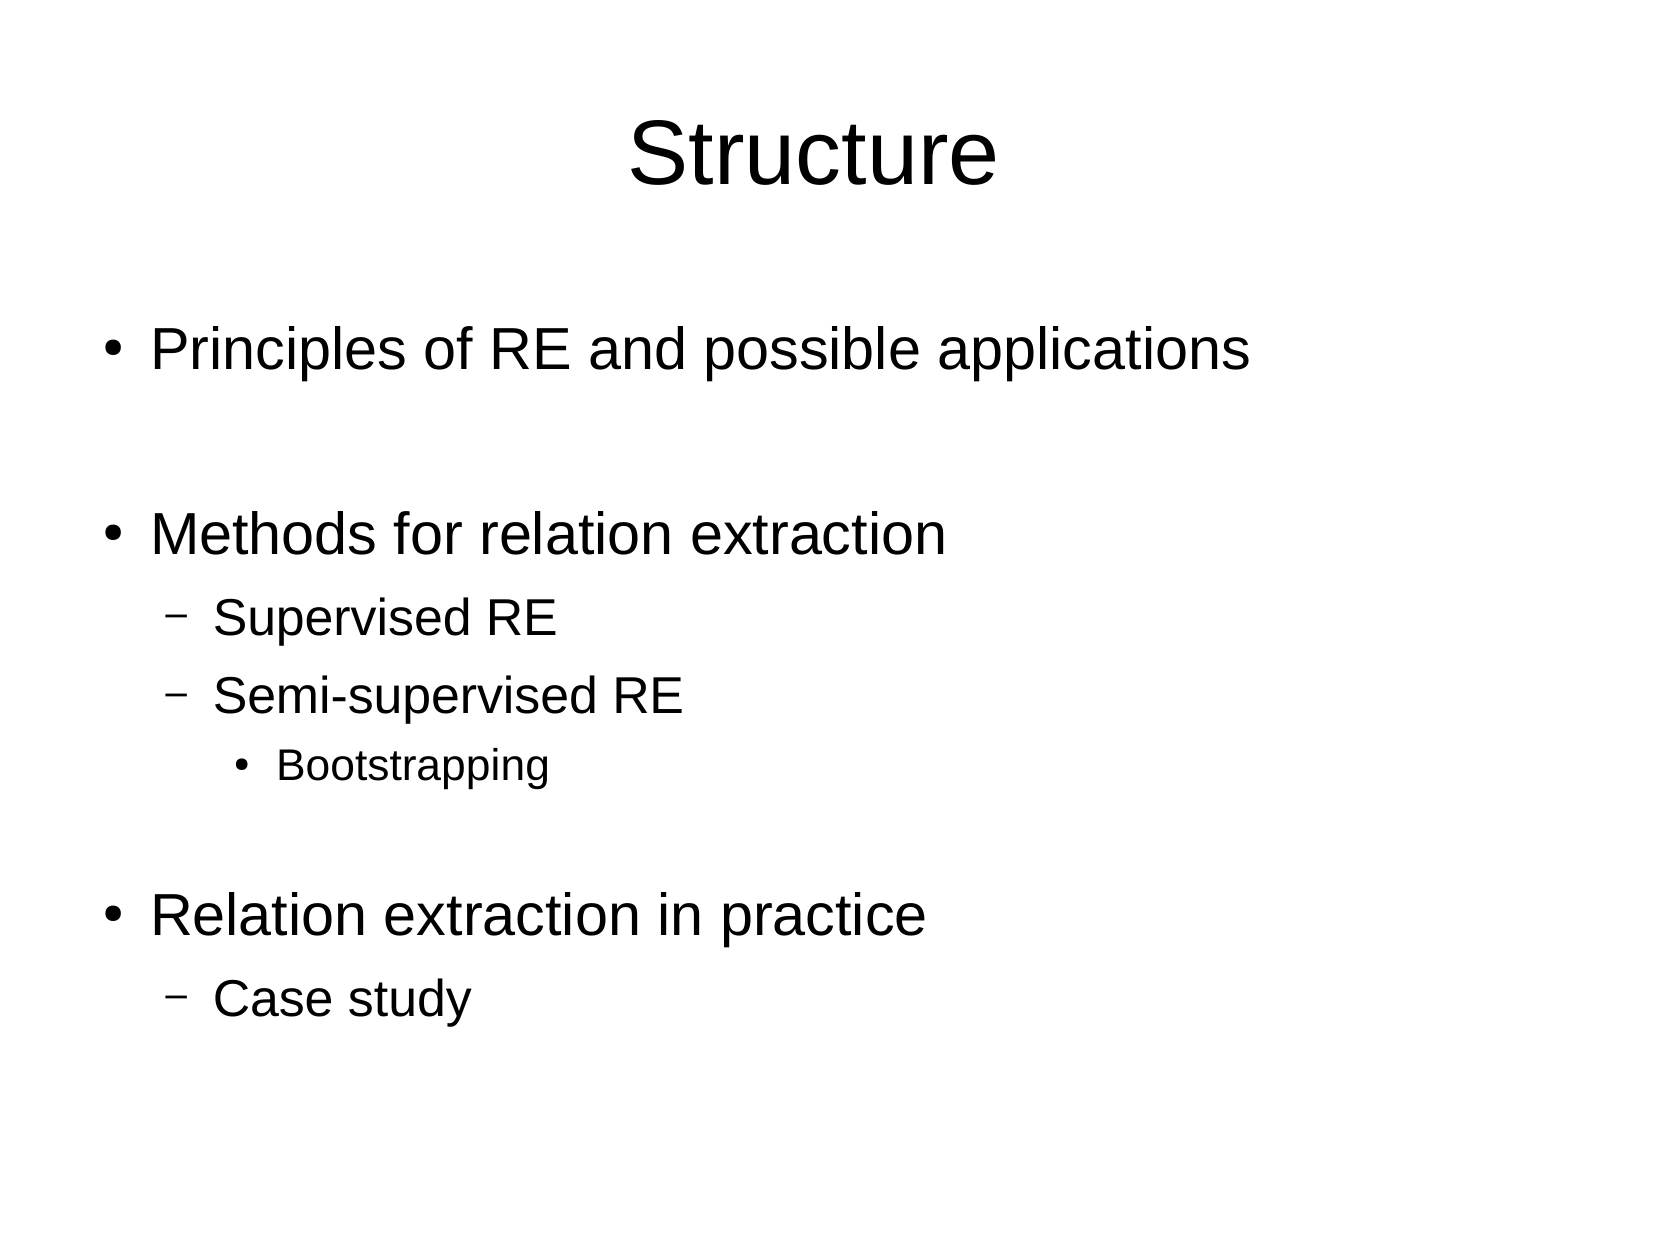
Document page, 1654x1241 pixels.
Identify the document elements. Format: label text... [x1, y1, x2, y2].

list Principles of RE and possible applications Methods for relation extraction Supervised RE Semi-supervised RE Bootstrapping Relation extraction in practice Case study [86, 315, 1576, 1036]
title Structure [82, 49, 1571, 257]
